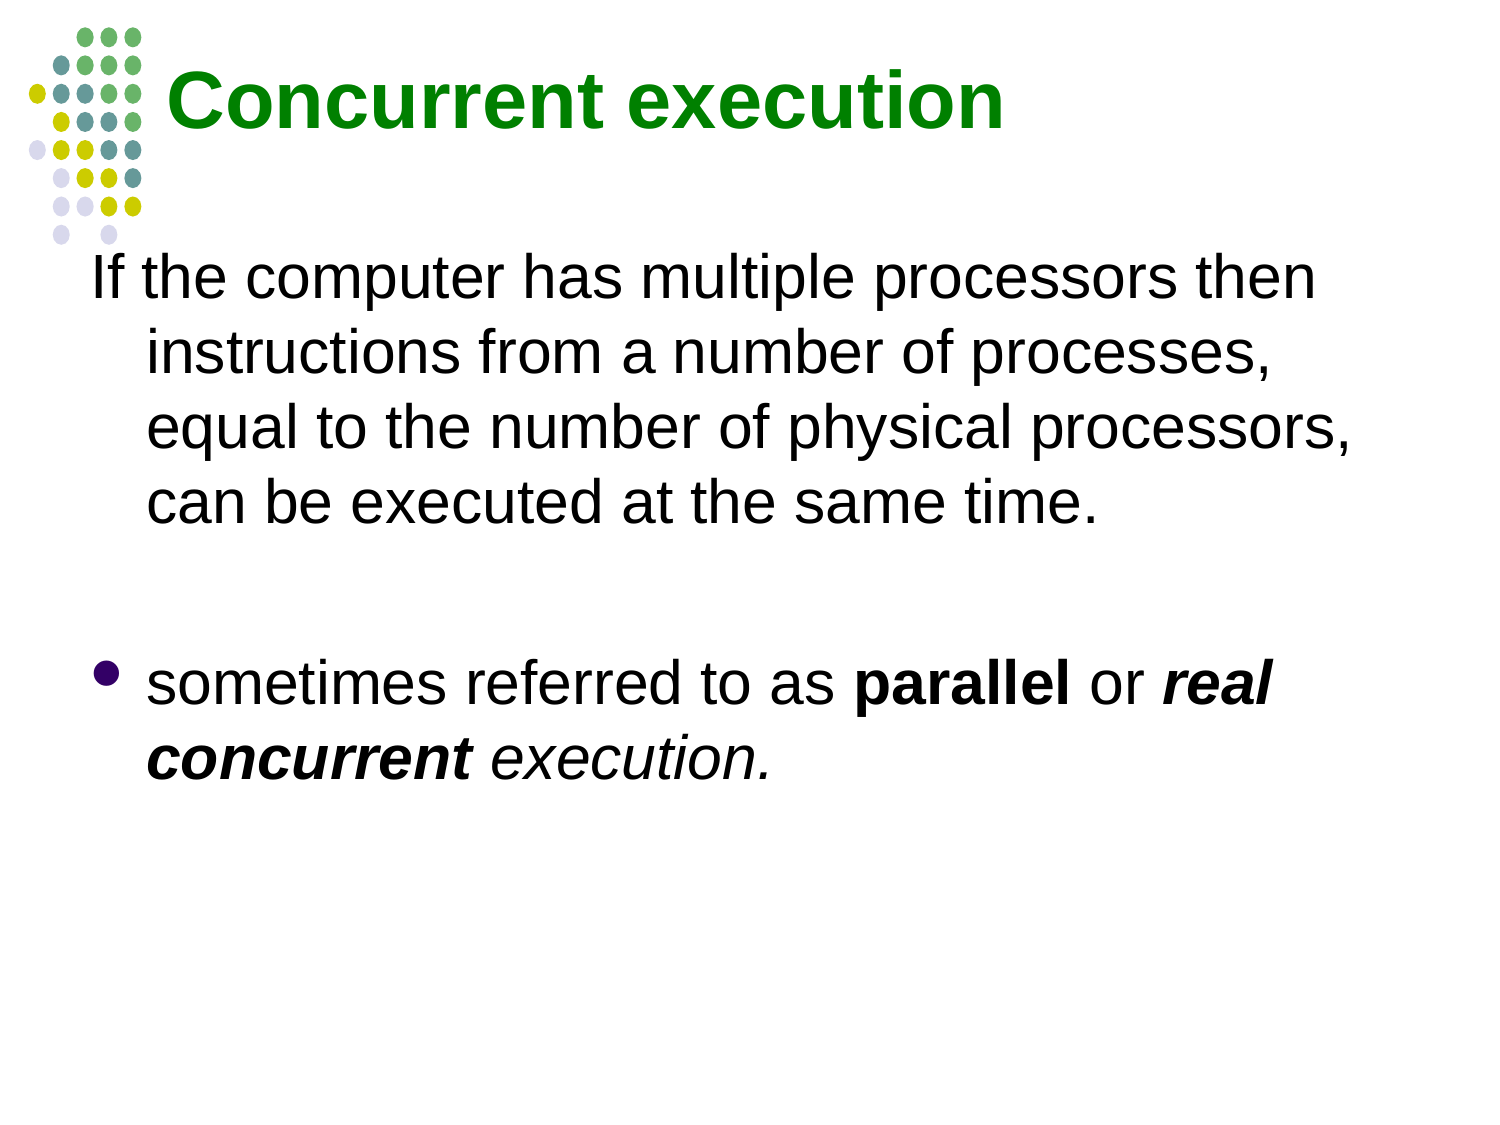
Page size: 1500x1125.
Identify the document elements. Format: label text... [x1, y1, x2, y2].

title Concurrent execution [151, 40, 1390, 176]
list If the computer has multiple processors then instructions from a number of processes, equal to the number of physical processors, can be executed at the same time. sometimes referred to as parallel or real concurrent execution. [75, 228, 1426, 1006]
